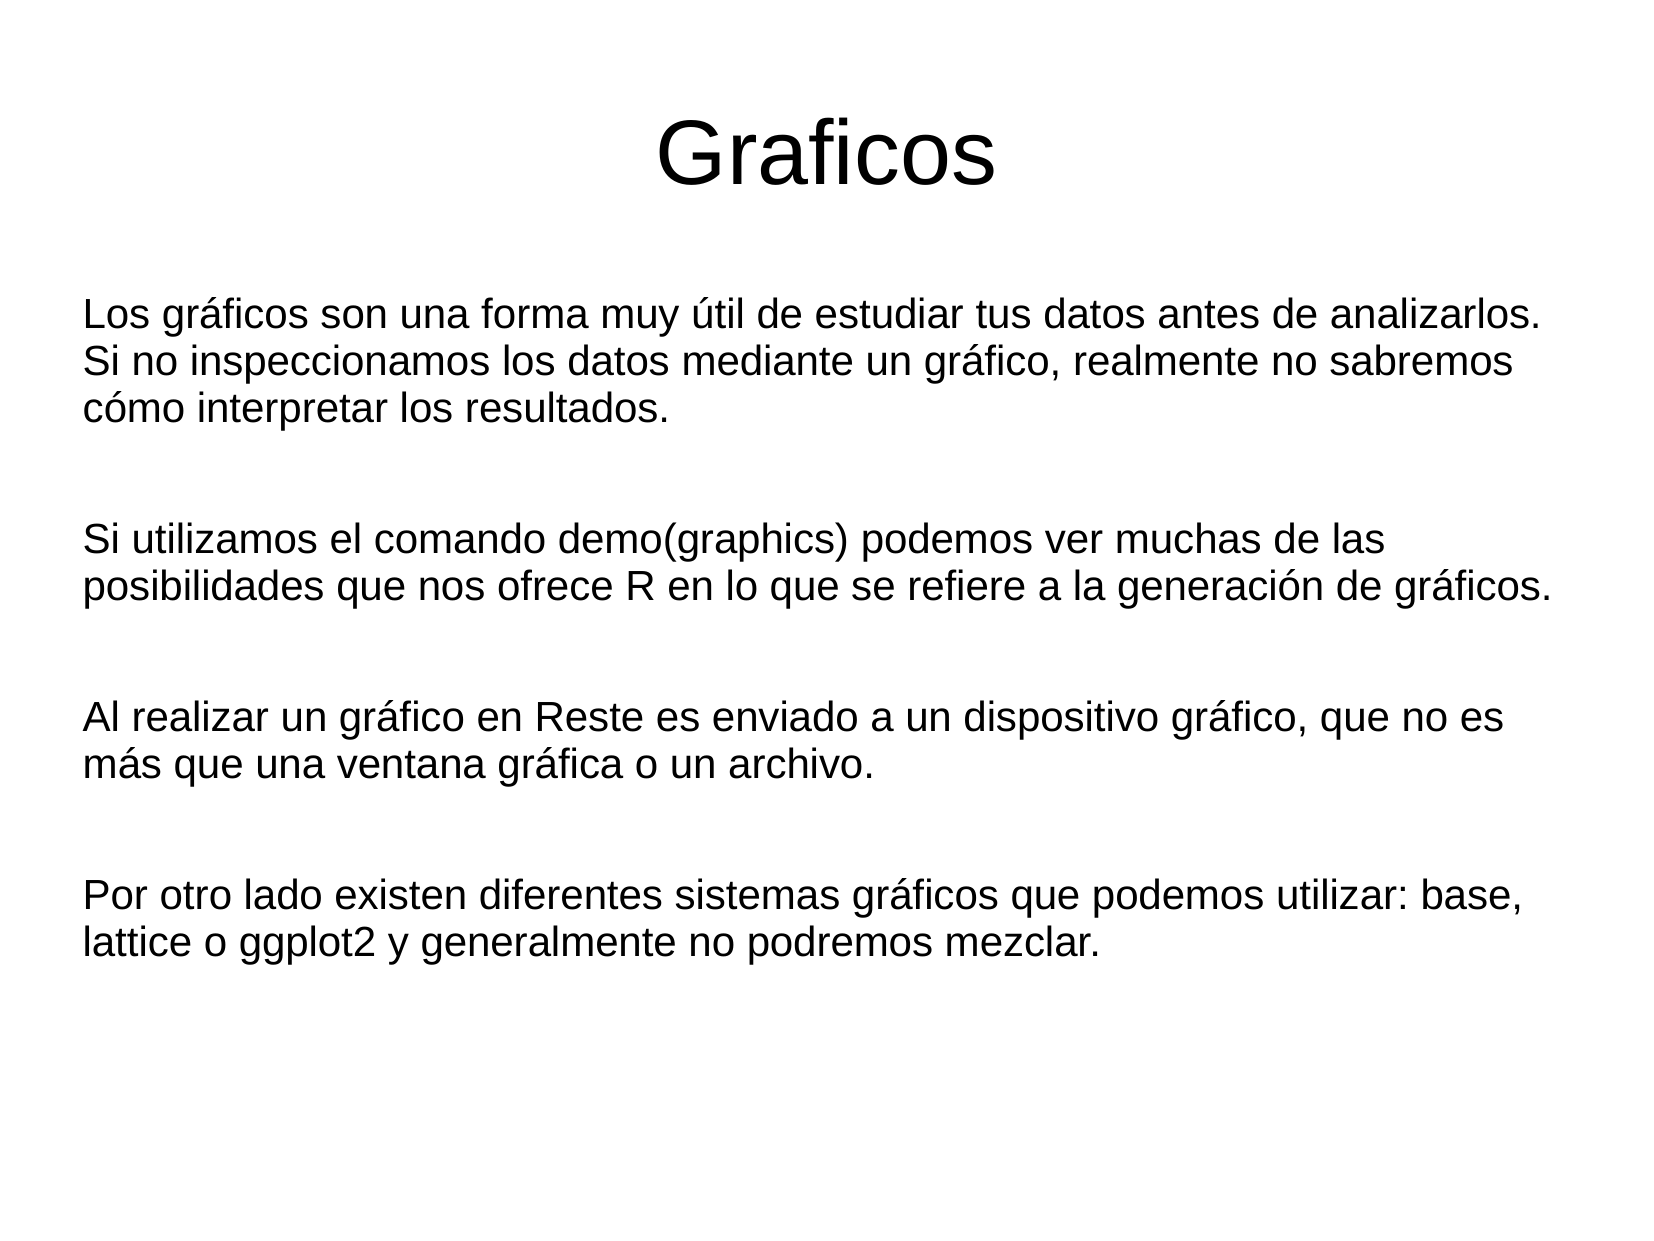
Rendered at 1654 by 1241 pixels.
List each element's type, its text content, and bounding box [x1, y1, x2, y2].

title Graficos [82, 49, 1571, 257]
list Los gráficos son una forma muy útil de estudiar tus datos antes de analizarlos. Si no inspeccionamos los datos mediante un gráfico, realmente no sabremos cómo interpretar los resultados. Si utilizamos el comando demo(graphics) podemos ver muchas de las posibilidades que nos ofrece R en lo que se refiere a la generación de gráficos. Al realizar un gráfico en Reste es enviado a un dispositivo gráfico, que no es más que una ventana gráfica o un archivo. Por otro lado existen diferentes sistemas gráficos que podemos utilizar: base, lattice o ggplot2 y generalmente no podremos mezclar. [82, 290, 1571, 1010]
